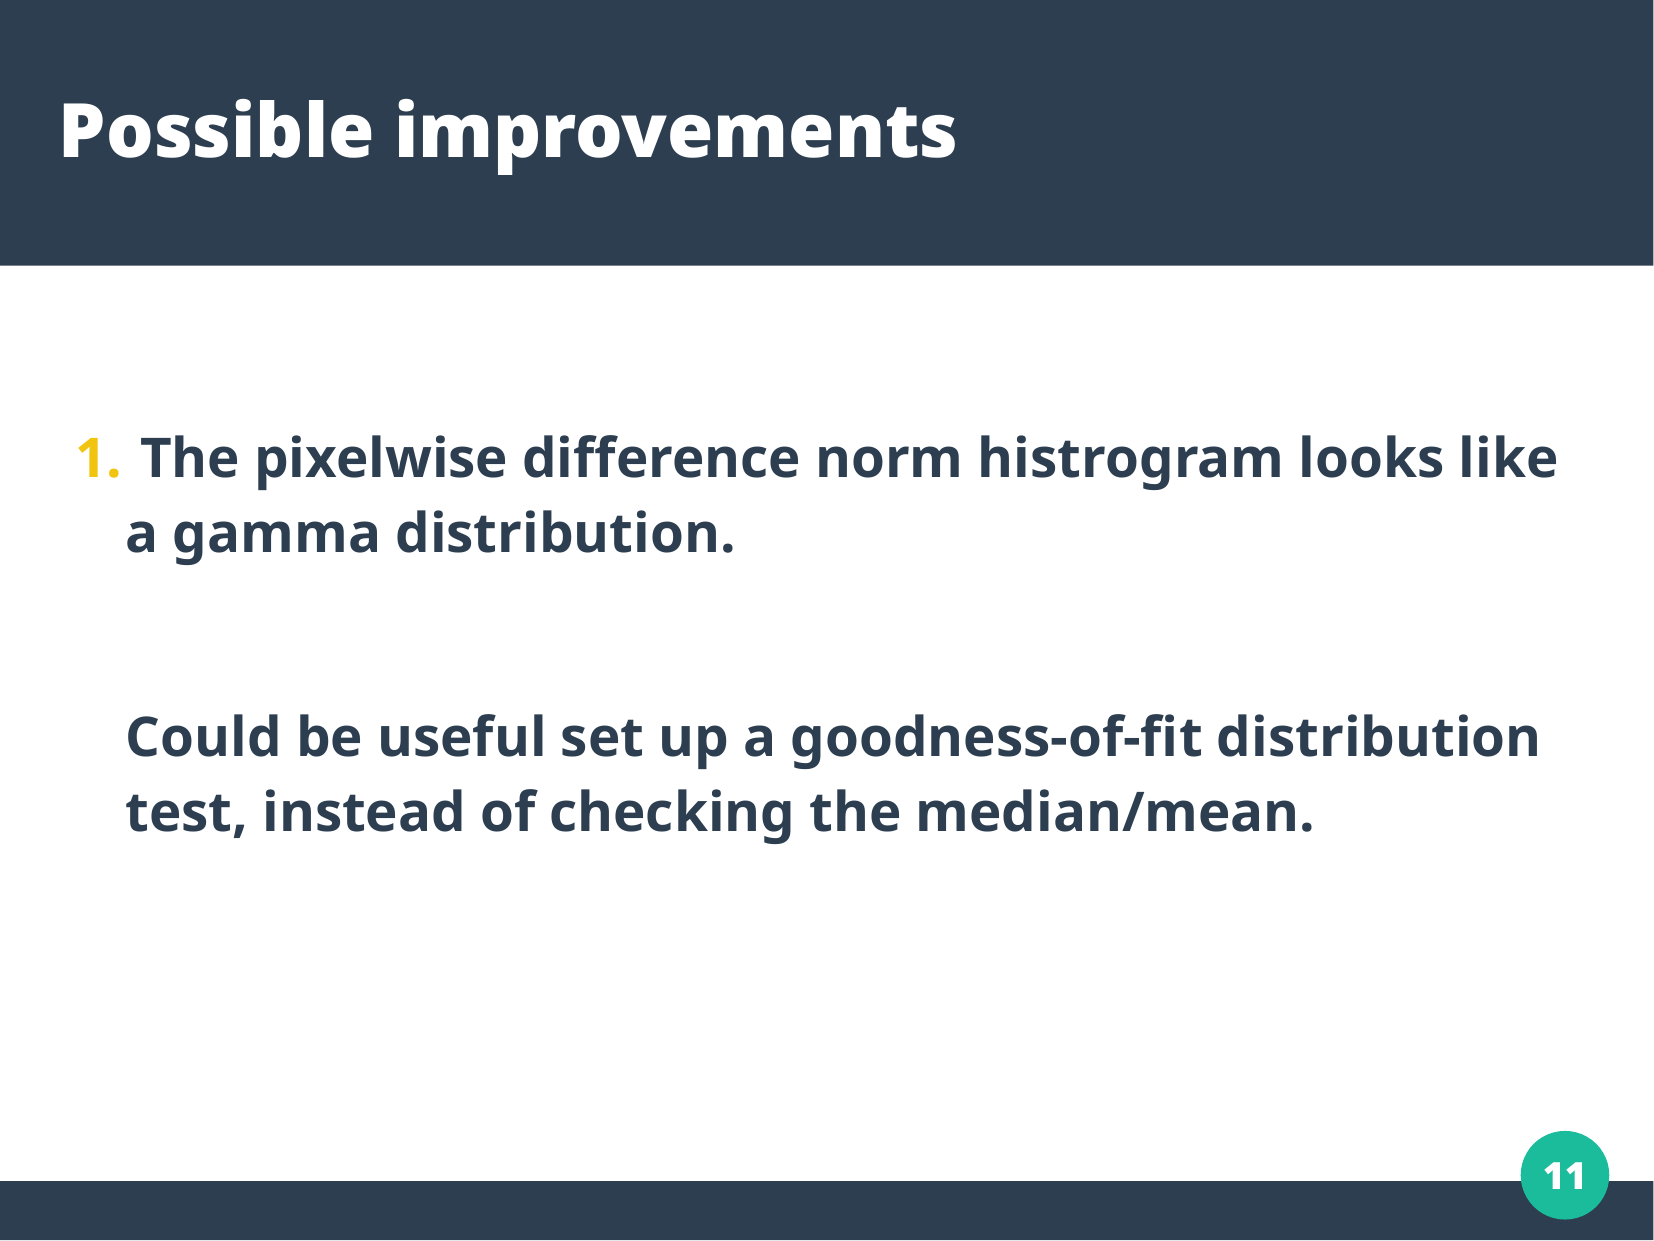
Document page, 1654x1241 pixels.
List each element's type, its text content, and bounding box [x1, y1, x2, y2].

list The pixelwise difference norm histrogram looks like a gamma distribution. Could be useful set up a goodness-of-fit distribution test, instead of checking the median/mean. [59, 419, 1595, 892]
title Possible improvements [59, 49, 1595, 207]
